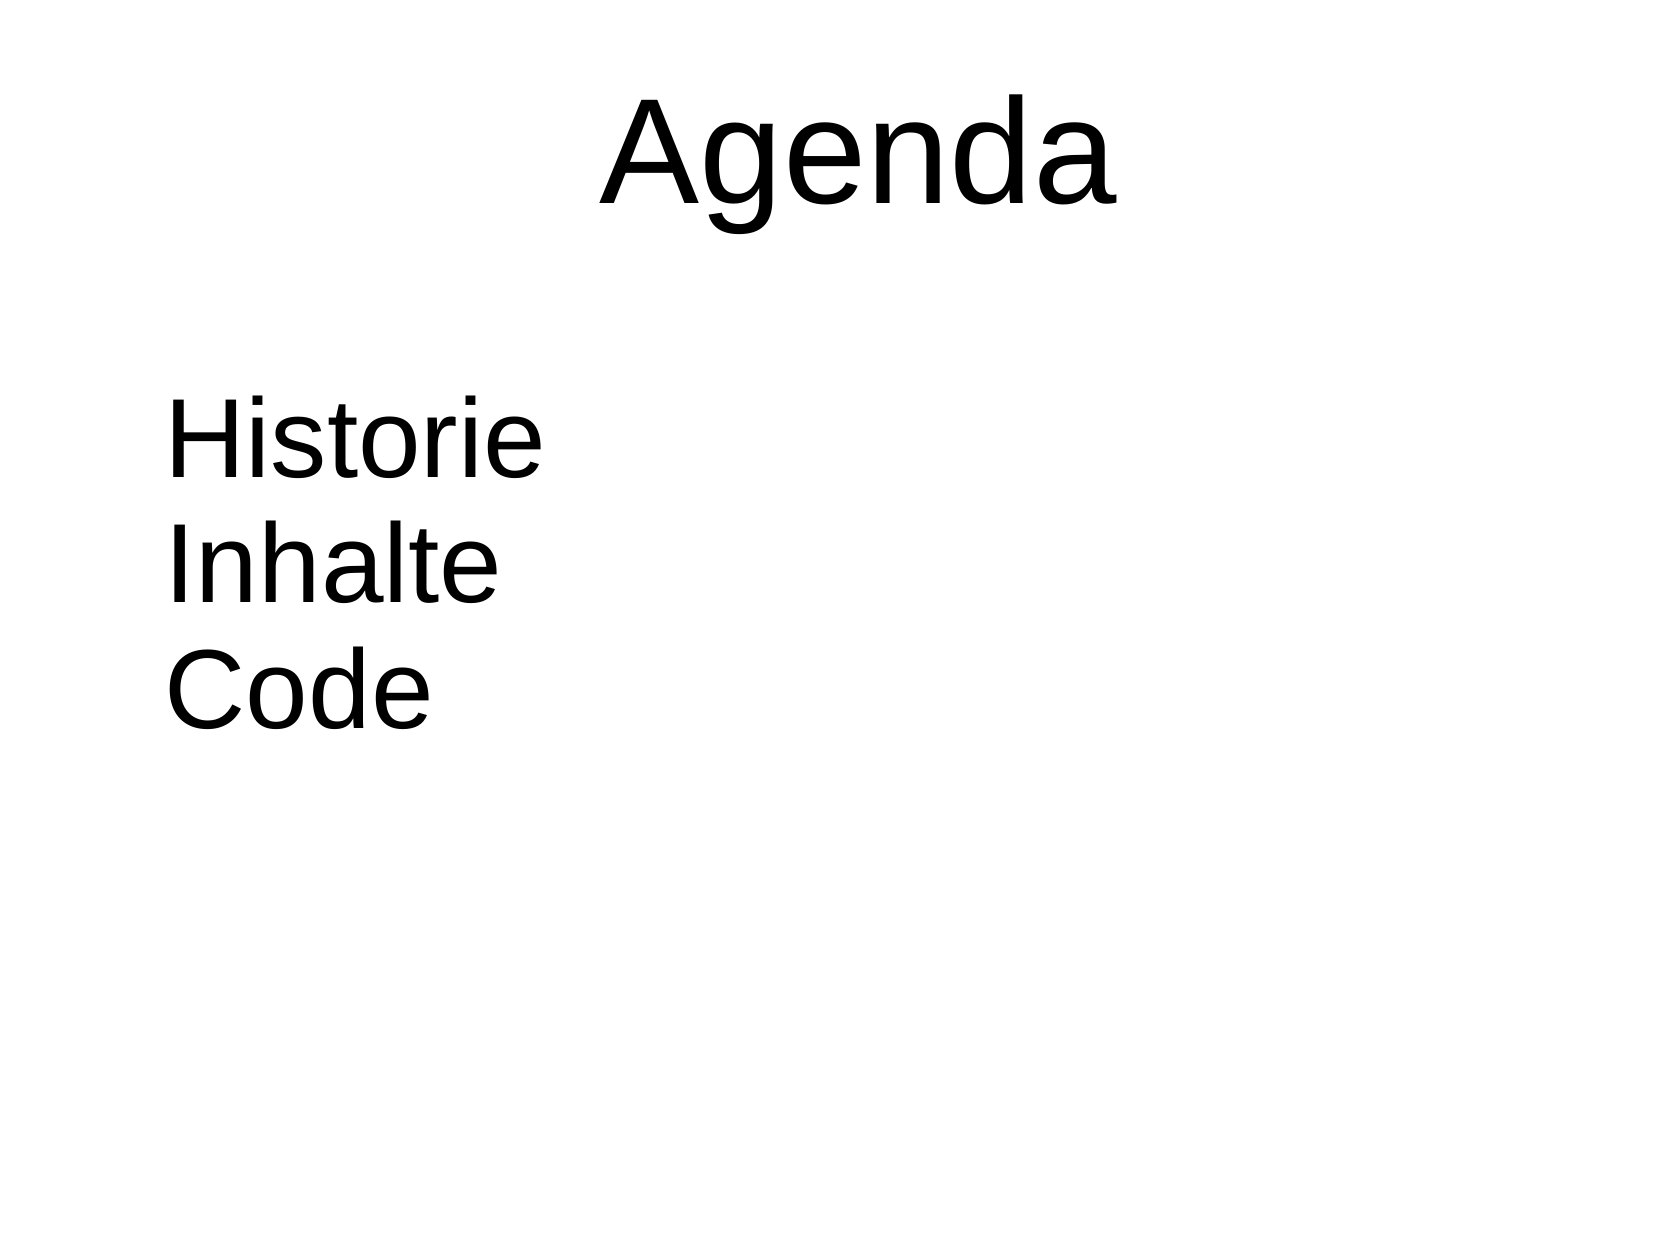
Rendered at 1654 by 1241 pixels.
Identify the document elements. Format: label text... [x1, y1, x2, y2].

text_box Historie Inhalte Code [150, 368, 1051, 886]
text_box Agenda [585, 60, 1132, 243]
